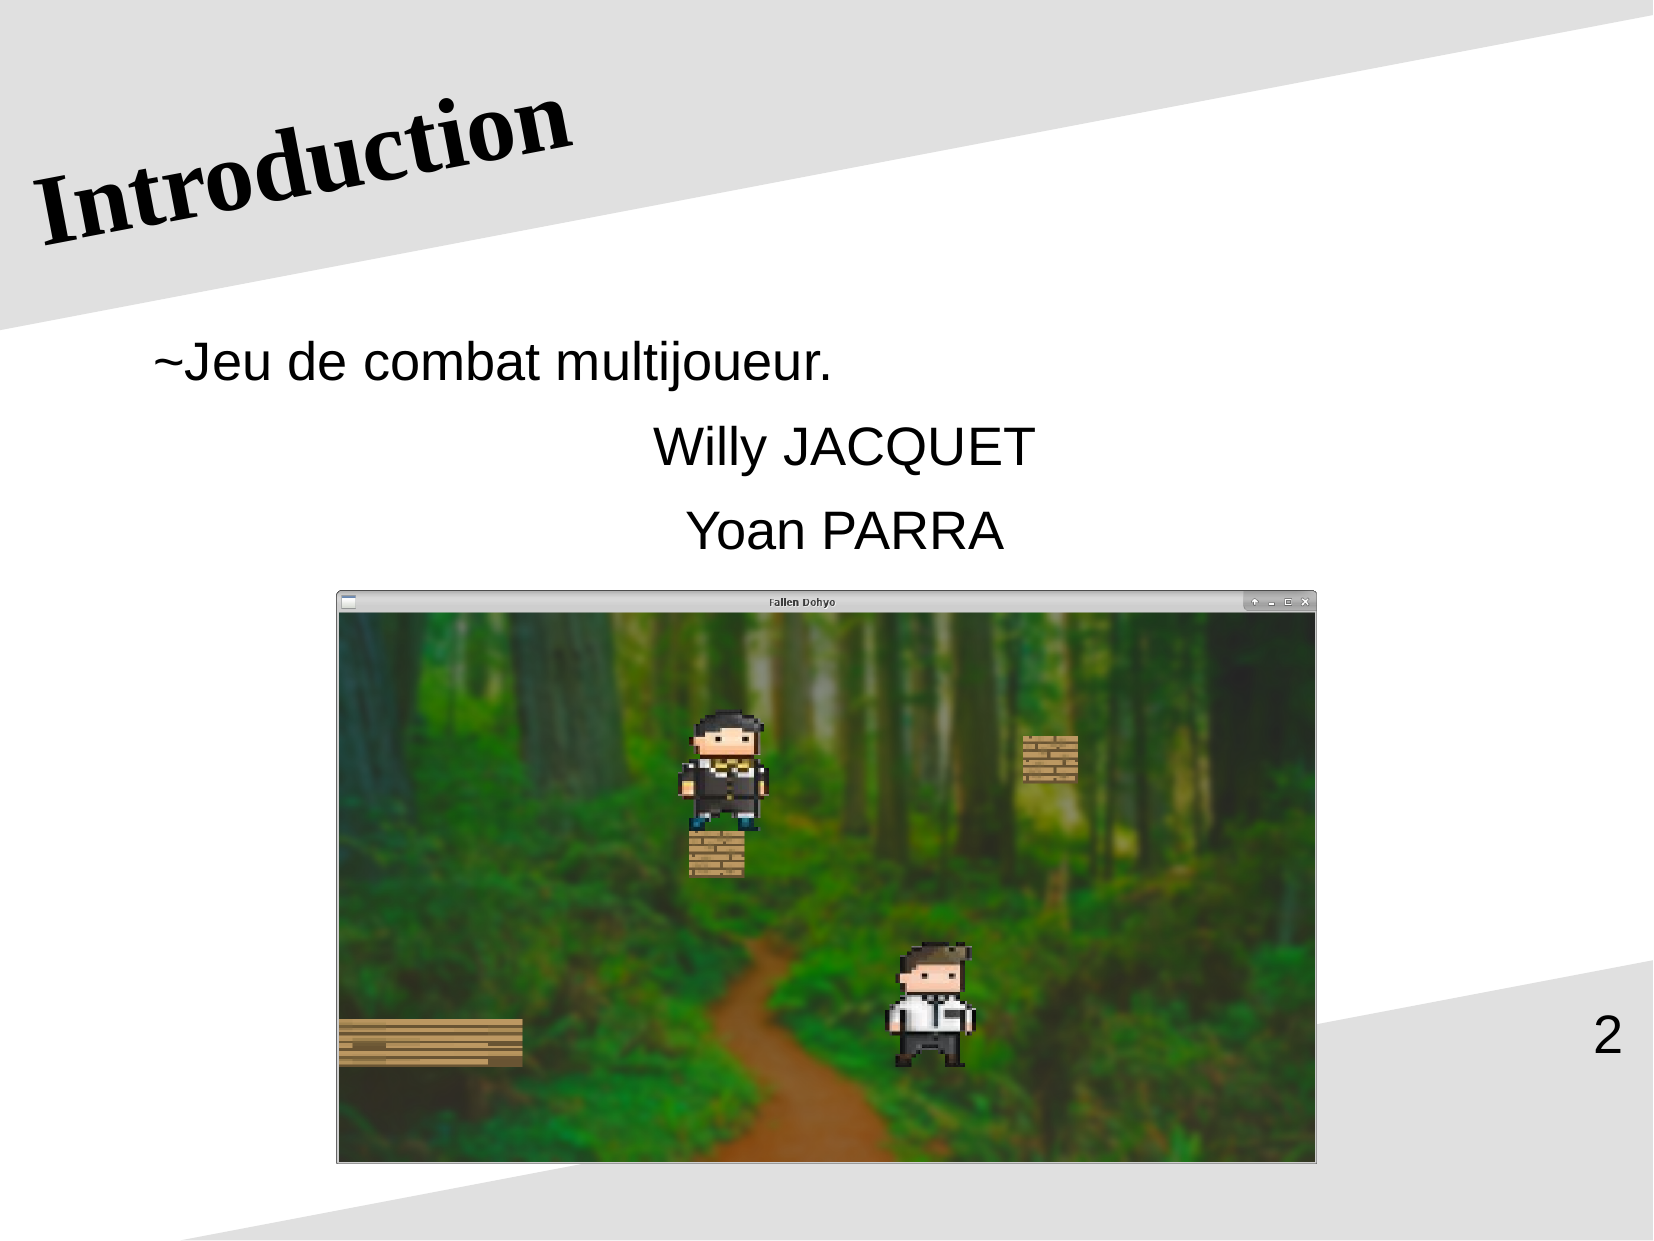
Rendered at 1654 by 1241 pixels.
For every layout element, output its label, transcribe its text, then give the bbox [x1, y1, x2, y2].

picture [336, 590, 1317, 1164]
title Introduction [16, 0, 1518, 315]
list ~Jeu de combat multijoueur. Willy JACQUET Yoan PARRA [82, 331, 1538, 579]
